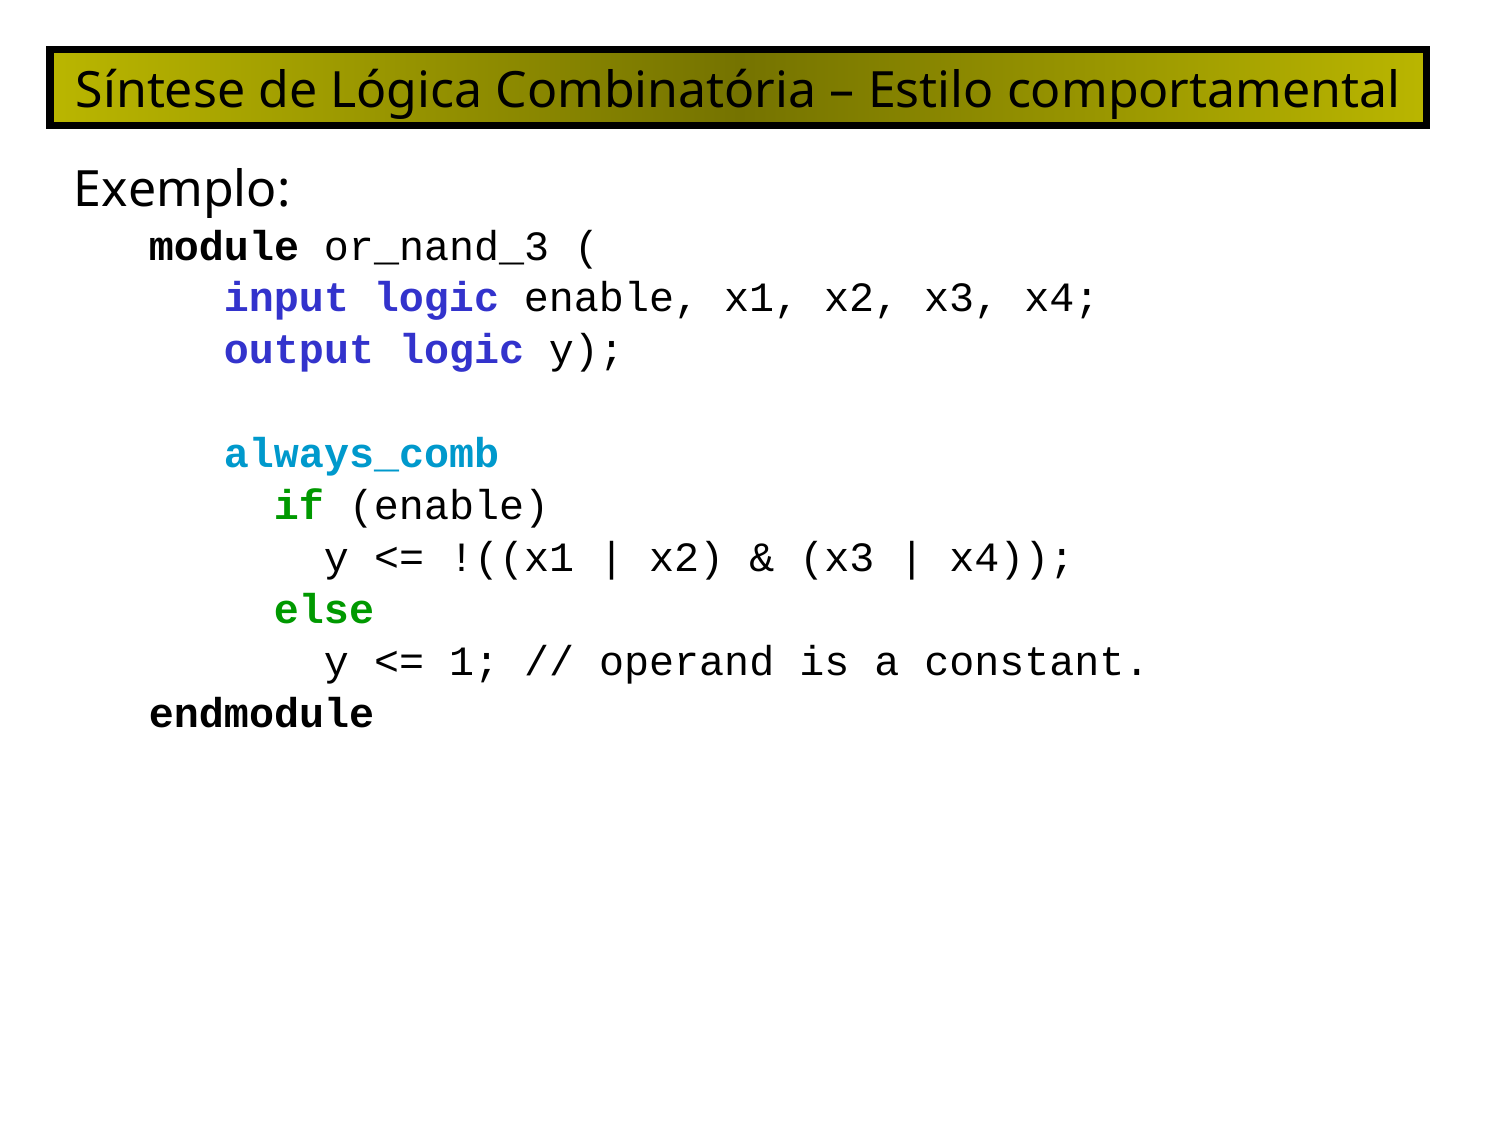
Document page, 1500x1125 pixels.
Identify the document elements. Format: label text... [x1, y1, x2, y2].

list Exemplo: module or_nand_3 ( input logic enable, x1, x2, x3, x4; output logic y); always_comb if (enable)‏ y <= !((x1 | x2) & (x3 | x4)); else y <= 1; // operand is a constant. endmodule [59, 118, 1436, 1029]
title Síntese de Lógica Combinatória – Estilo comportamental [49, 49, 1427, 126]
